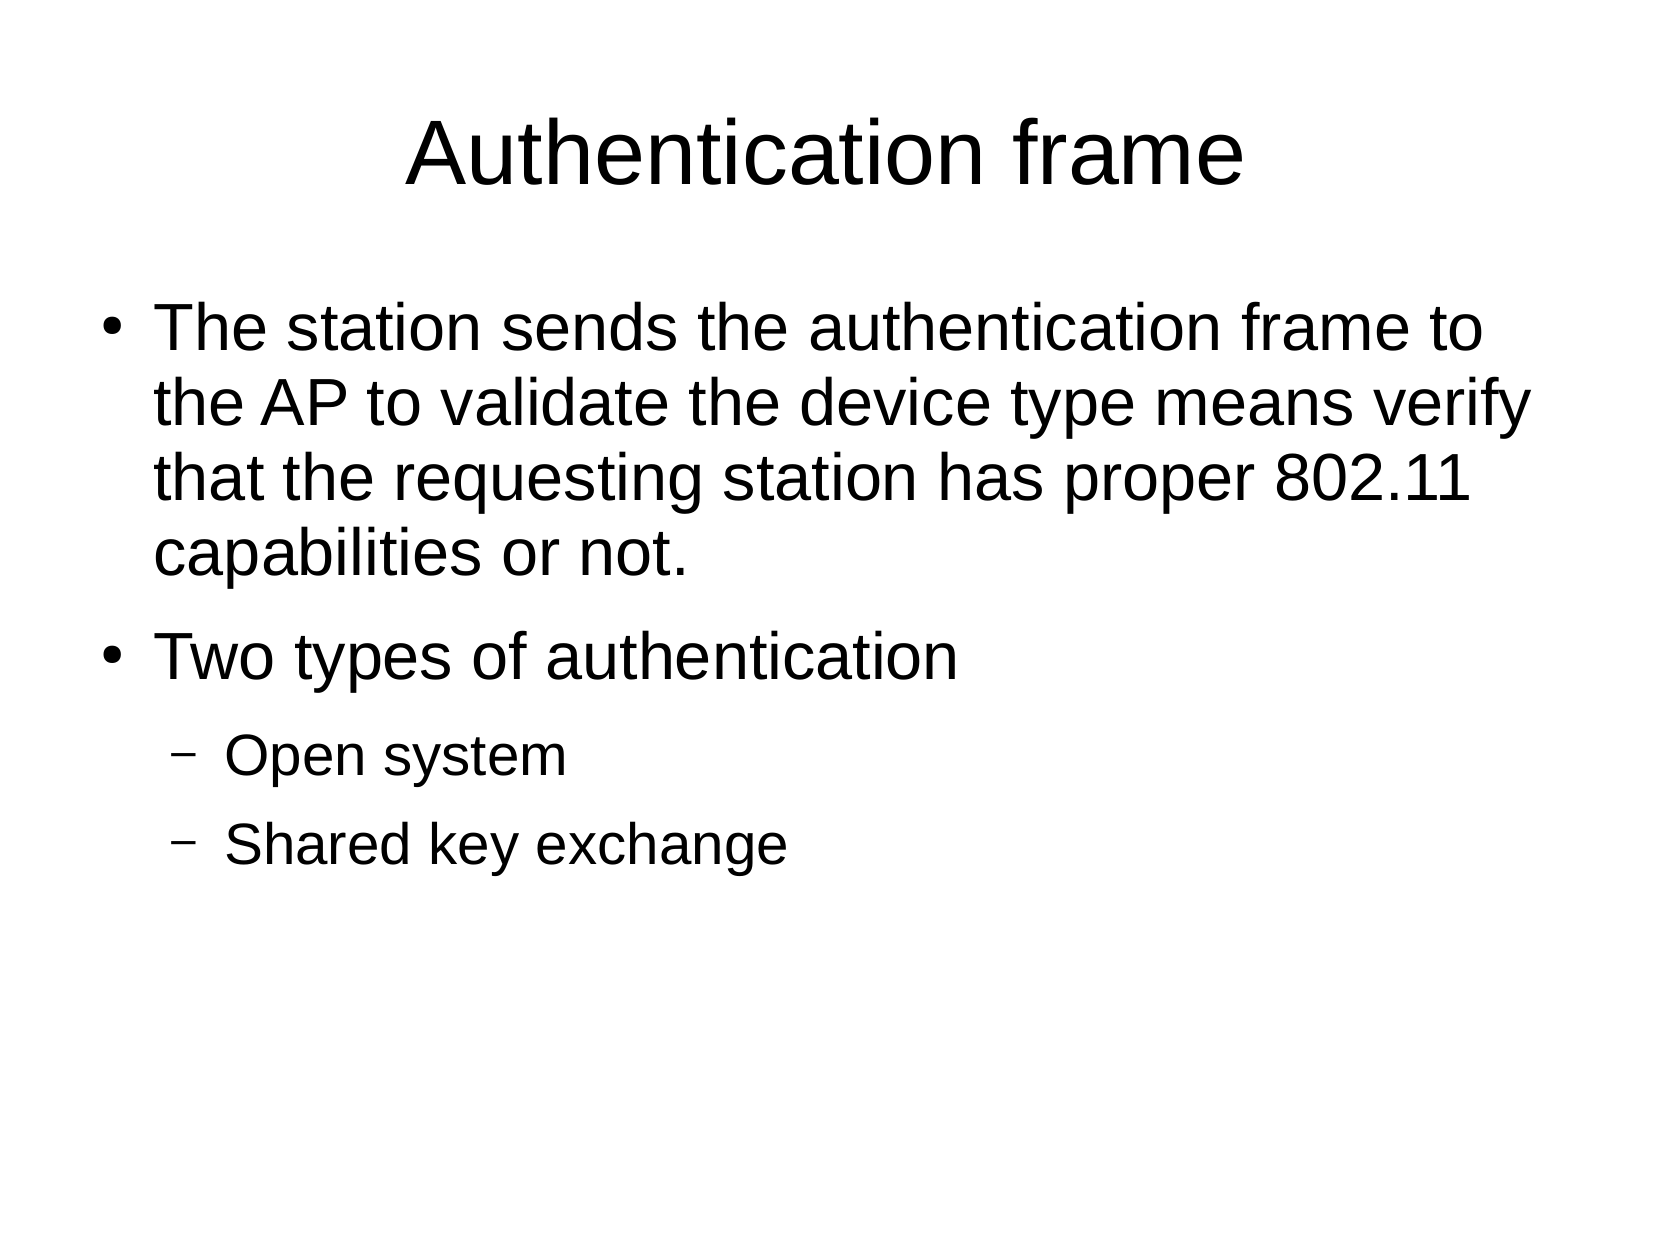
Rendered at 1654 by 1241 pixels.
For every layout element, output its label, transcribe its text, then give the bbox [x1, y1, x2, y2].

list The station sends the authentication frame to the AP to validate the device type means verify that the requesting station has proper 802.11 capabilities or not. Two types of authentication Open system Shared key exchange [82, 290, 1571, 1010]
title Authentication frame [82, 49, 1571, 257]
